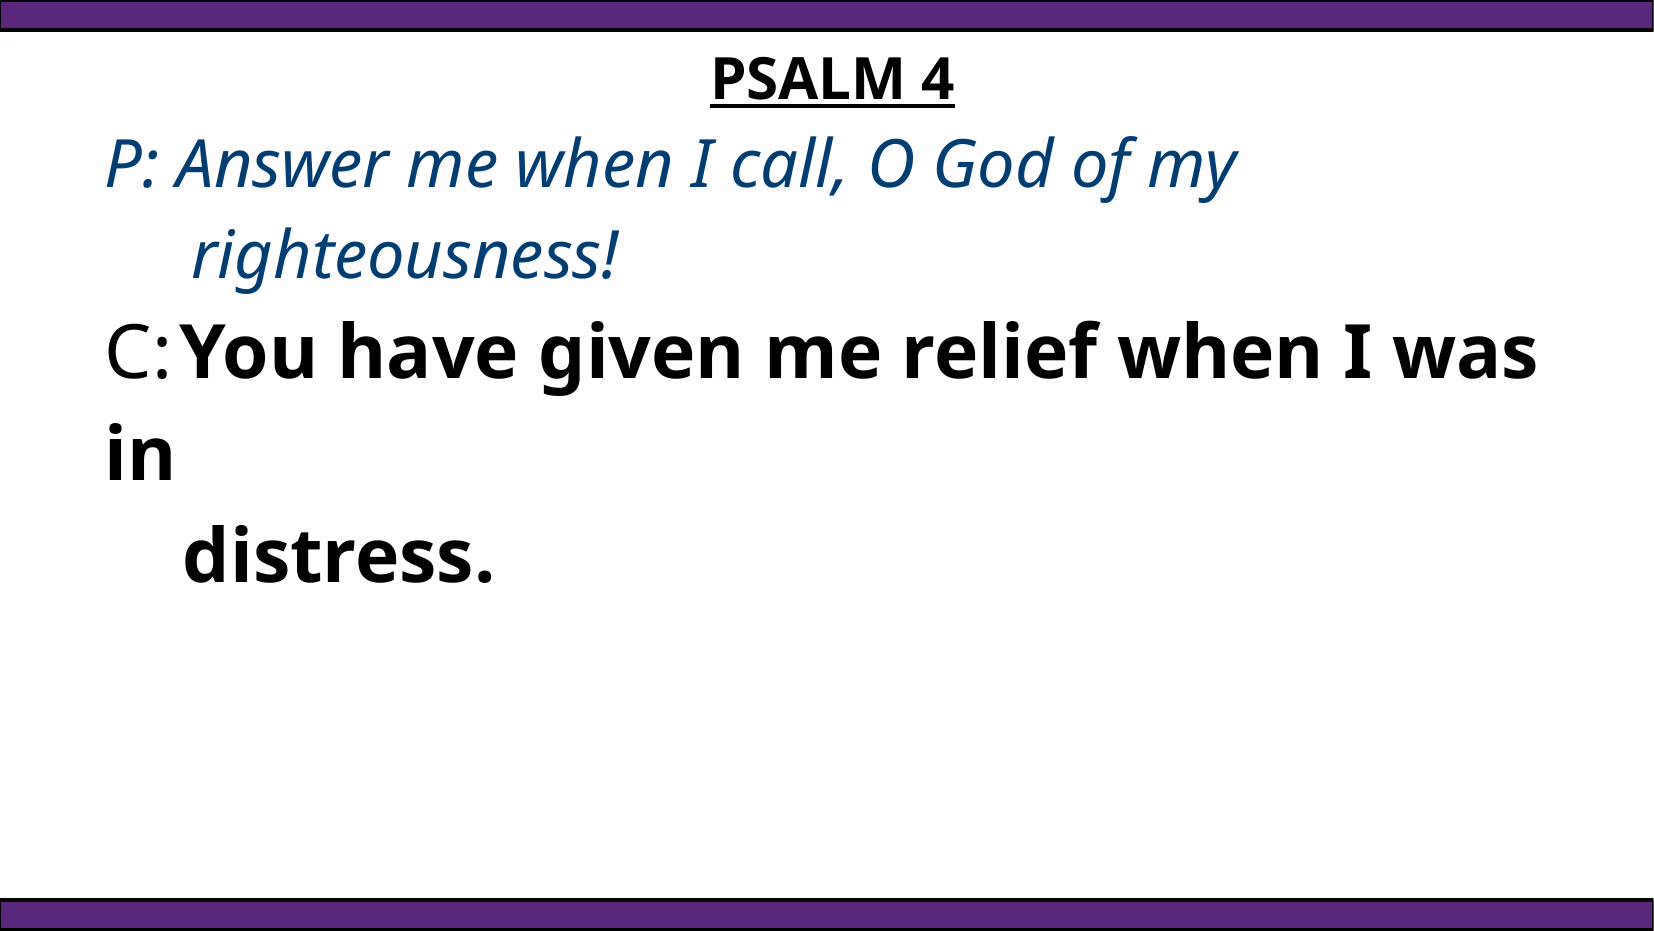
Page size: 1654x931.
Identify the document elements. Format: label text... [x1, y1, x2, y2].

text_box [0, 0, 1654, 31]
picture [0, 31, 1654, 900]
text_box [0, 900, 1654, 931]
text_box PSALM 4 P: Answer me when I call, O God of my righteousness! C: You have given me relief when I was in distress. [90, 30, 1576, 500]
